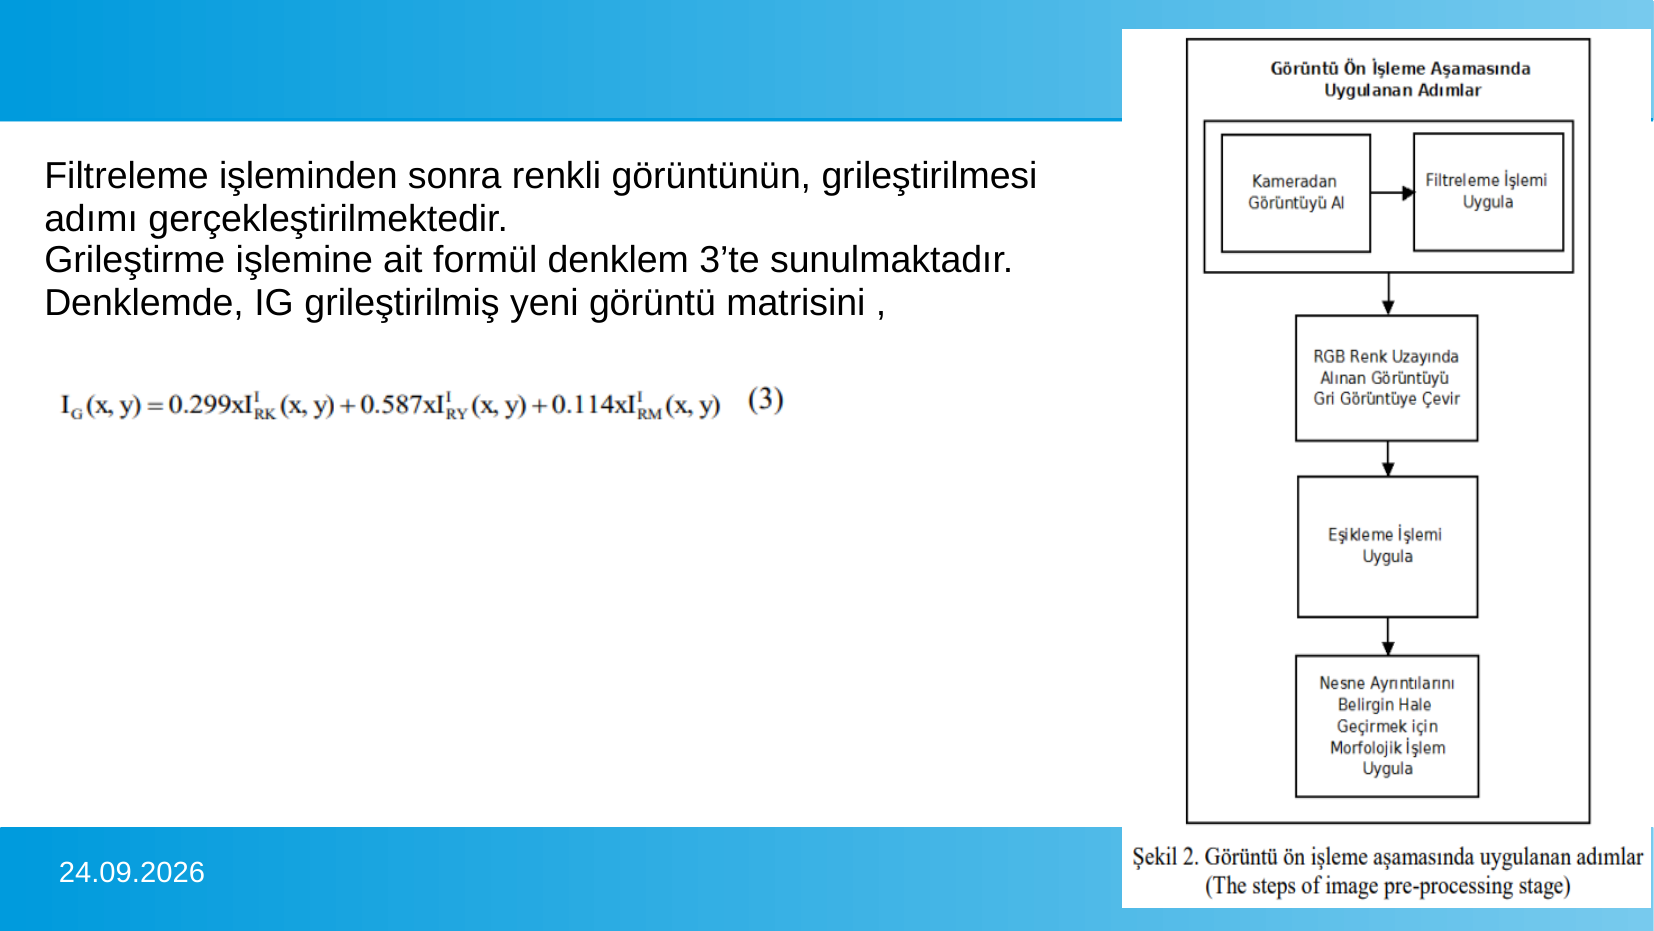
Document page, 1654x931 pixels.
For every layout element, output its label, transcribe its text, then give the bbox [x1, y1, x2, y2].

text_box Filtreleme işleminden sonra renkli görüntünün, grileştirilmesi adımı gerçekleştirilmektedir. Grileştirme işlemine ait formül denklem 3’te sunulmaktadır. Denklemde, IG grileştirilmiş yeni görüntü matrisini , [29, 147, 1093, 415]
picture [29, 352, 825, 443]
picture [1122, 29, 1651, 908]
